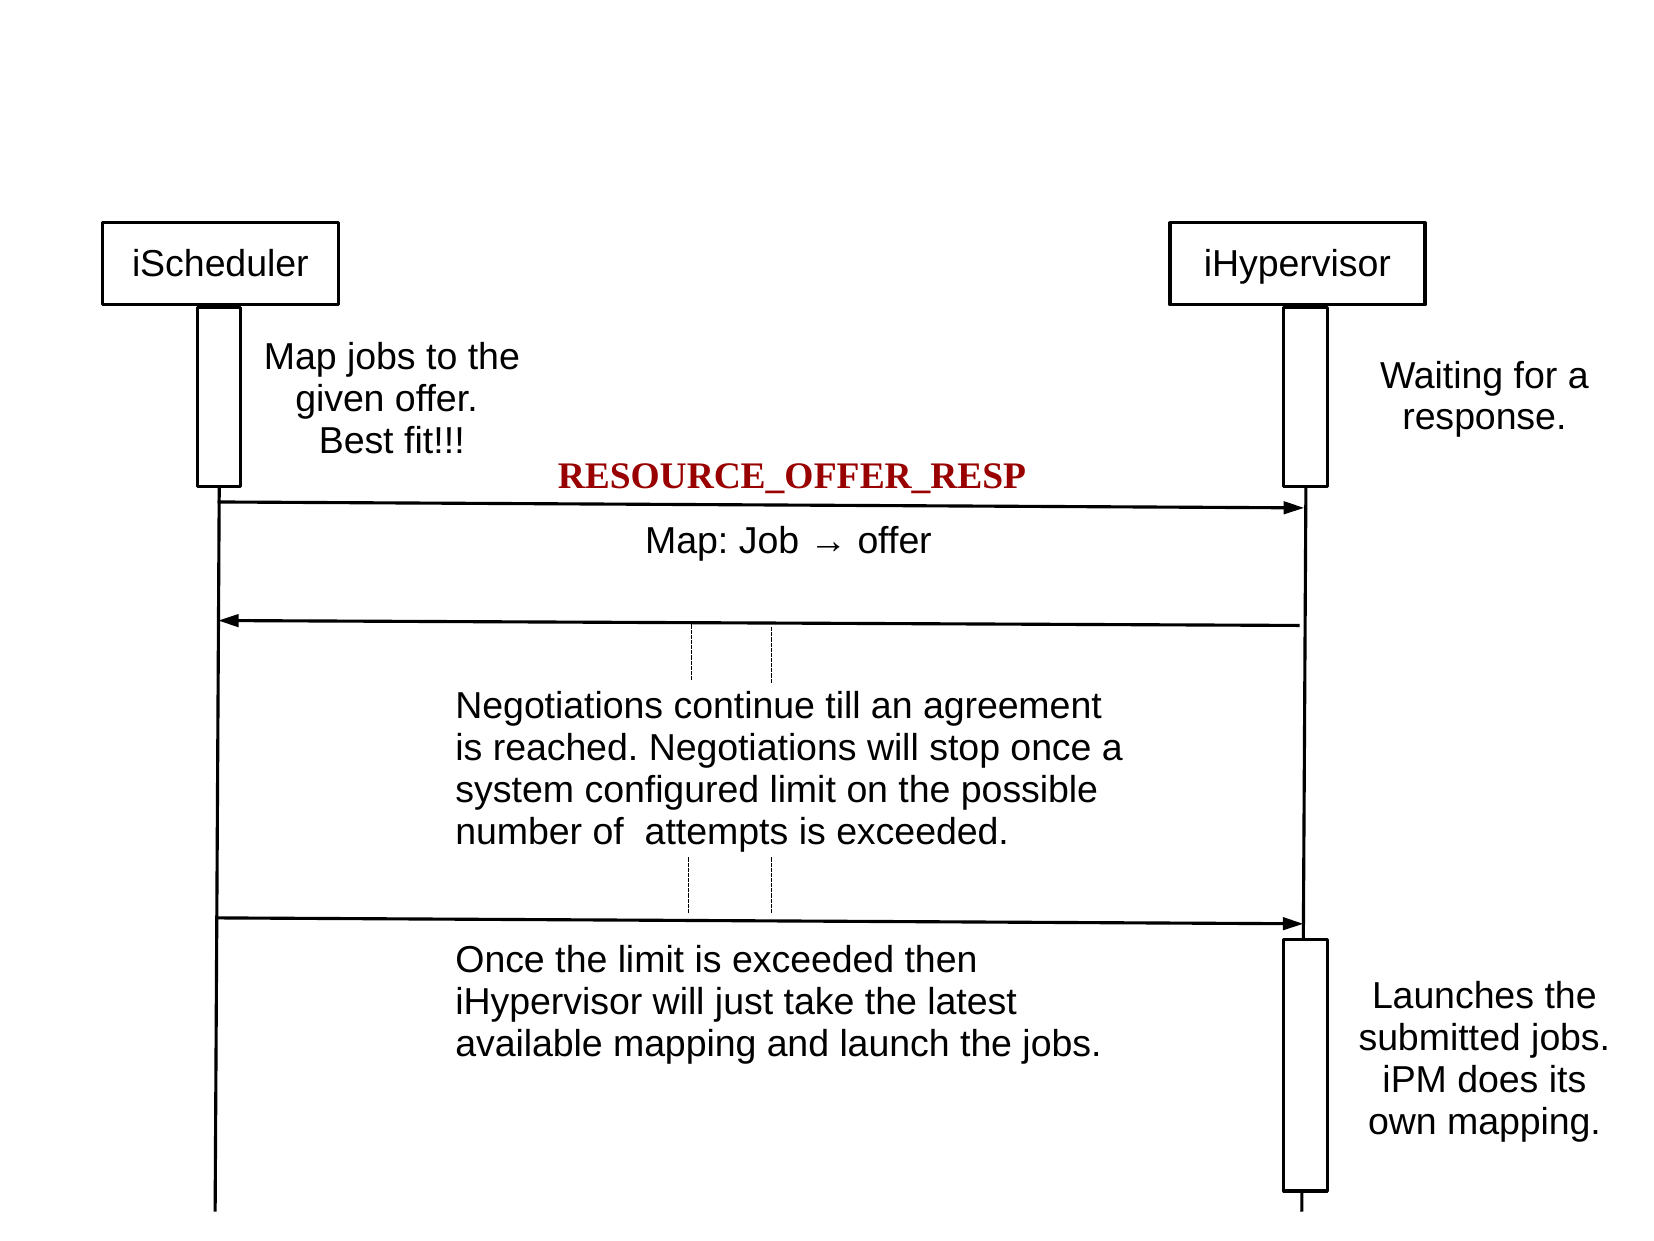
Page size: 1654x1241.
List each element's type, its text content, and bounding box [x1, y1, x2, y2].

text_box Once the limit is exceeded then iHypervisor will just take the latest available mapping and launch the jobs. [440, 889, 1126, 1081]
text_box [1283, 307, 1328, 487]
text_box iScheduler [102, 222, 339, 305]
text_box Negotiations continue till an agreement is reached. Negotiations will stop once a system configured limit on the possible number of attempts is exceeded. [440, 635, 1151, 922]
text_box iHypervisor [1170, 222, 1426, 305]
text_box Map jobs to the given offer. Best fit!!! [240, 328, 544, 454]
text_box Launches the submitted jobs. iPM does its own mapping. [1333, 966, 1636, 1145]
text_box Map: Job → offer [630, 512, 951, 567]
text_box RESOURCE_OFFER_RESP [531, 447, 1053, 499]
text_box Waiting for a response. [1333, 346, 1636, 444]
text_box [1283, 939, 1328, 1192]
text_box [197, 307, 241, 487]
